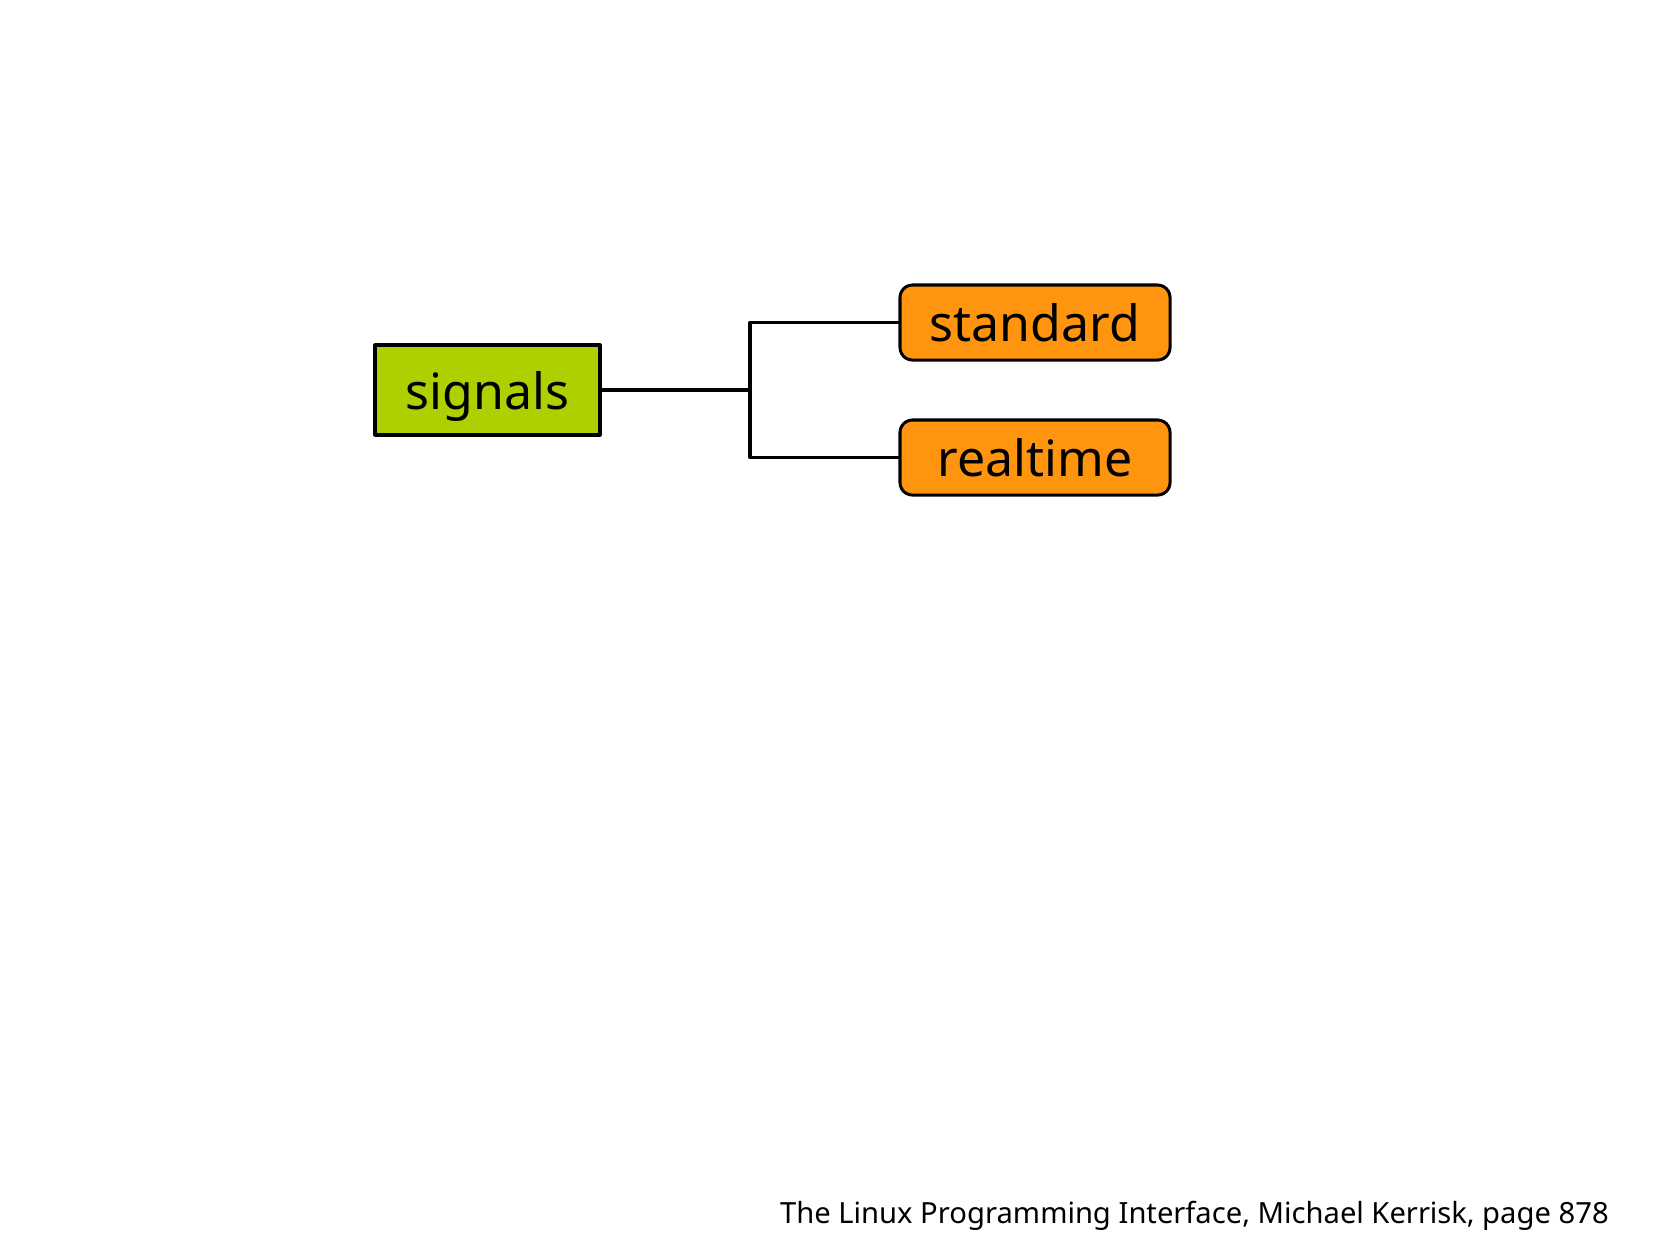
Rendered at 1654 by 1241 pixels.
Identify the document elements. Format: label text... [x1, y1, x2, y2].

text_box realtime [900, 420, 1171, 496]
text_box The Linux Programming Interface, Michael Kerrisk, page 878 [765, 1185, 1652, 1235]
list [82, 290, 1538, 1010]
text_box standard [900, 285, 1171, 361]
text_box signals [375, 345, 601, 436]
